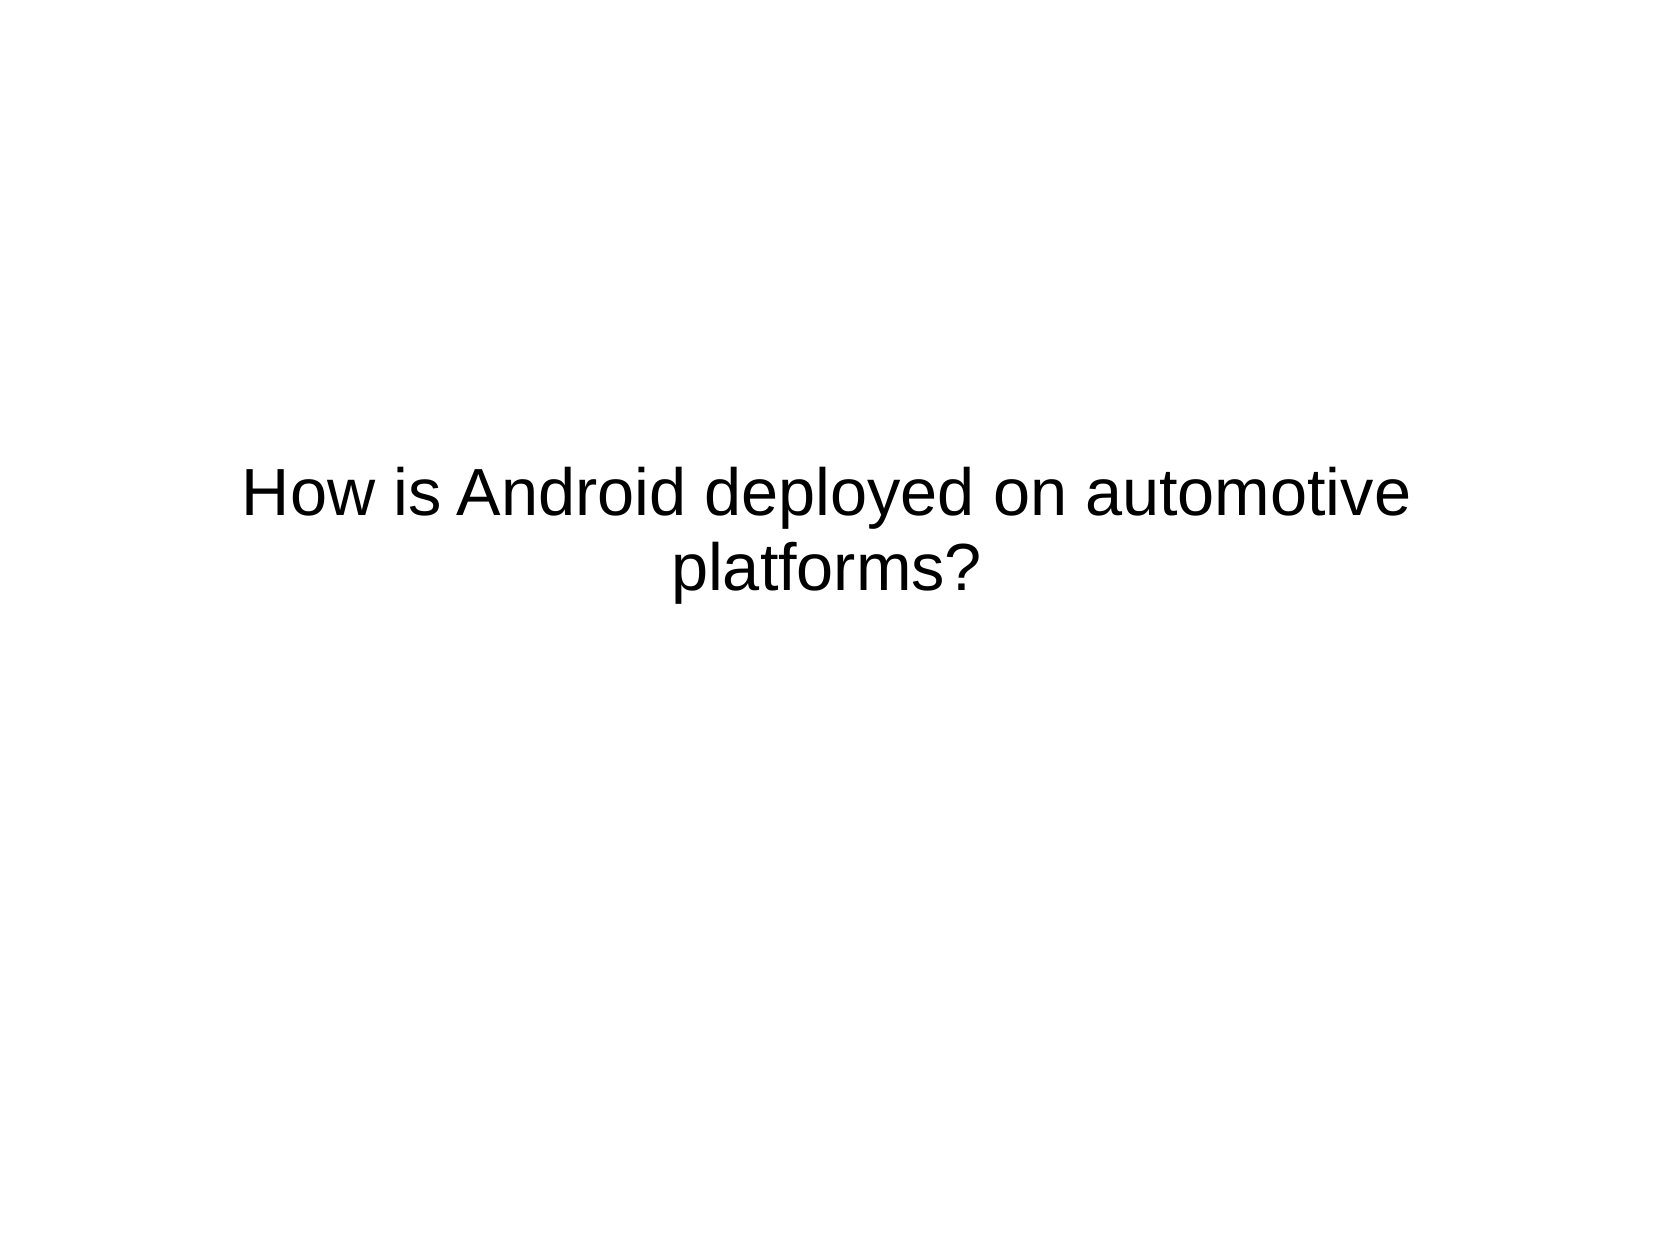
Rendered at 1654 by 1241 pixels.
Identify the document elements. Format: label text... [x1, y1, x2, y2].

subtitle How is Android deployed on automotive platforms? [82, 49, 1571, 1010]
